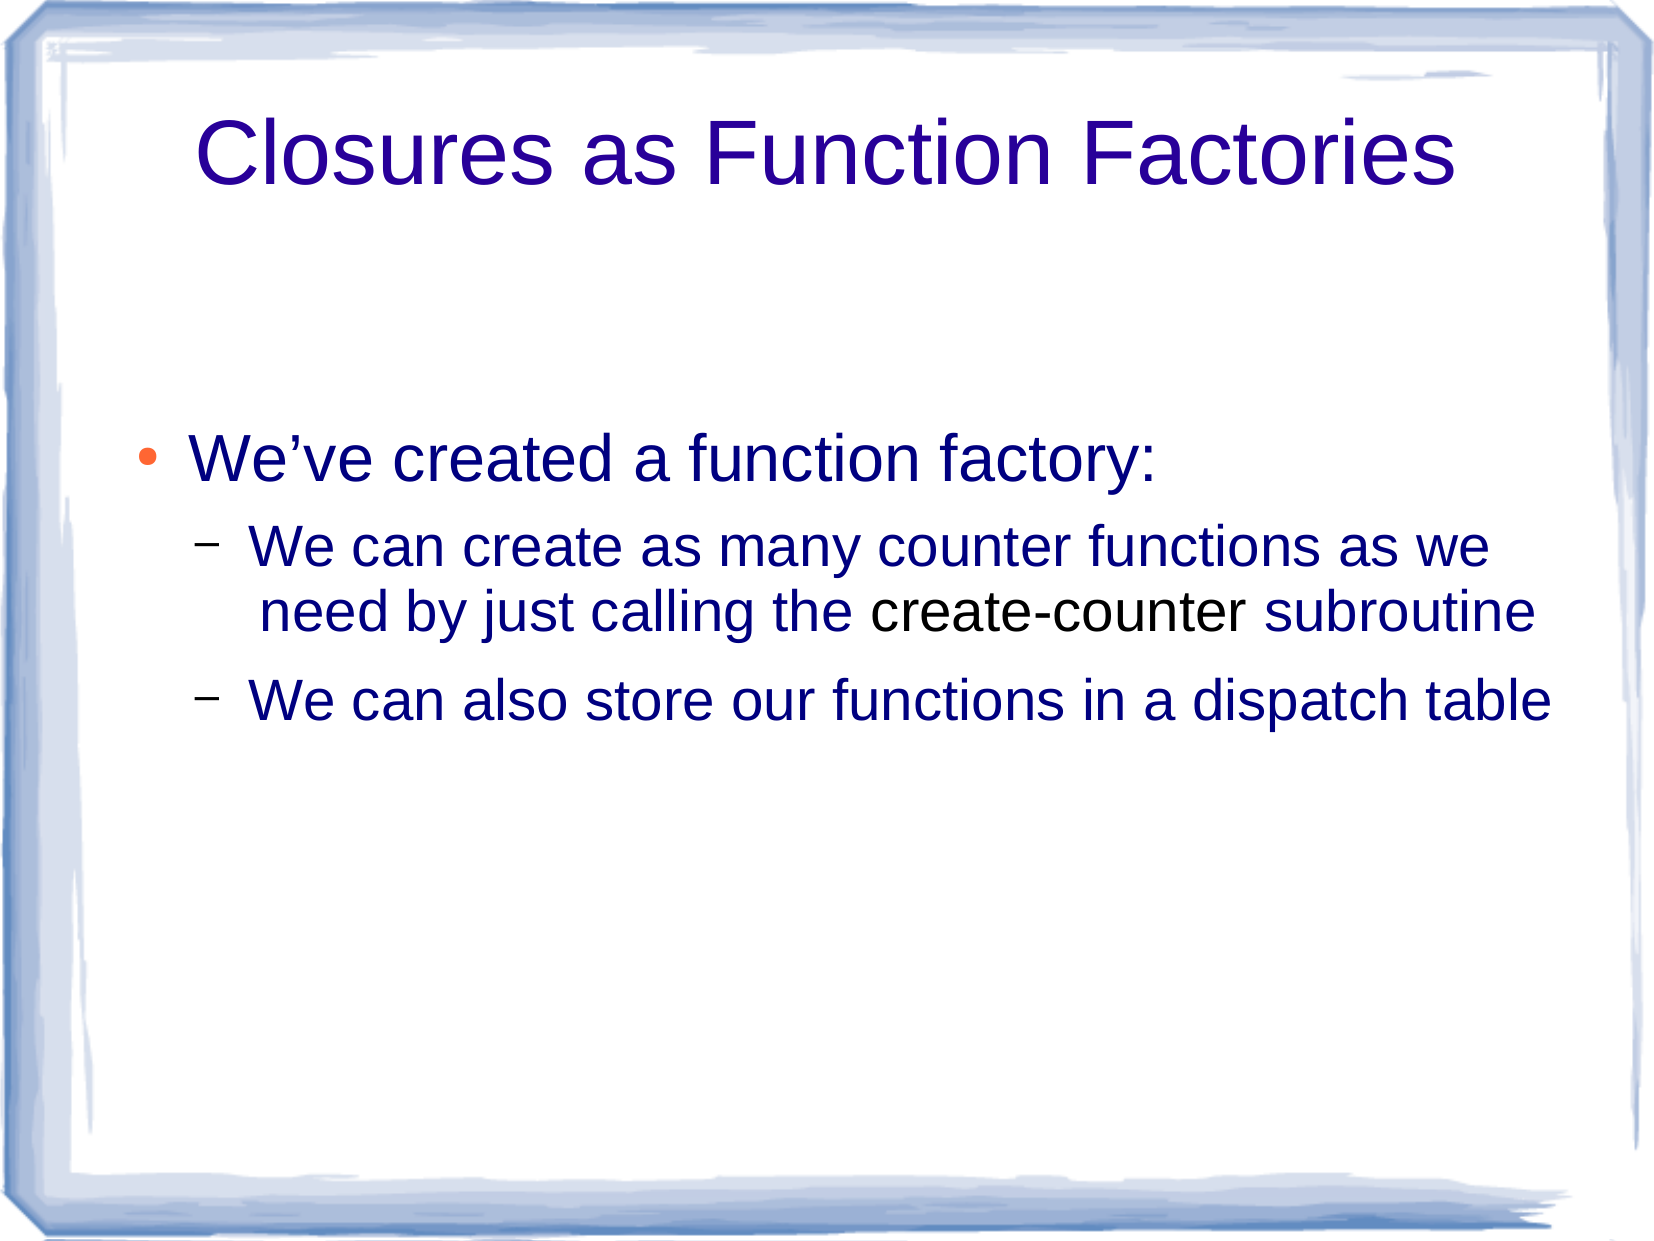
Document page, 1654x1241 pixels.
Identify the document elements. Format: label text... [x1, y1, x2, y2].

title Closures as Function Factories [82, 49, 1571, 257]
picture [0, 0, 1654, 1241]
list We’ve created a function factory: We can create as many counter functions as we need by just calling the create-counter subroutine We can also store our functions in a dispatch table [118, 248, 1571, 1120]
